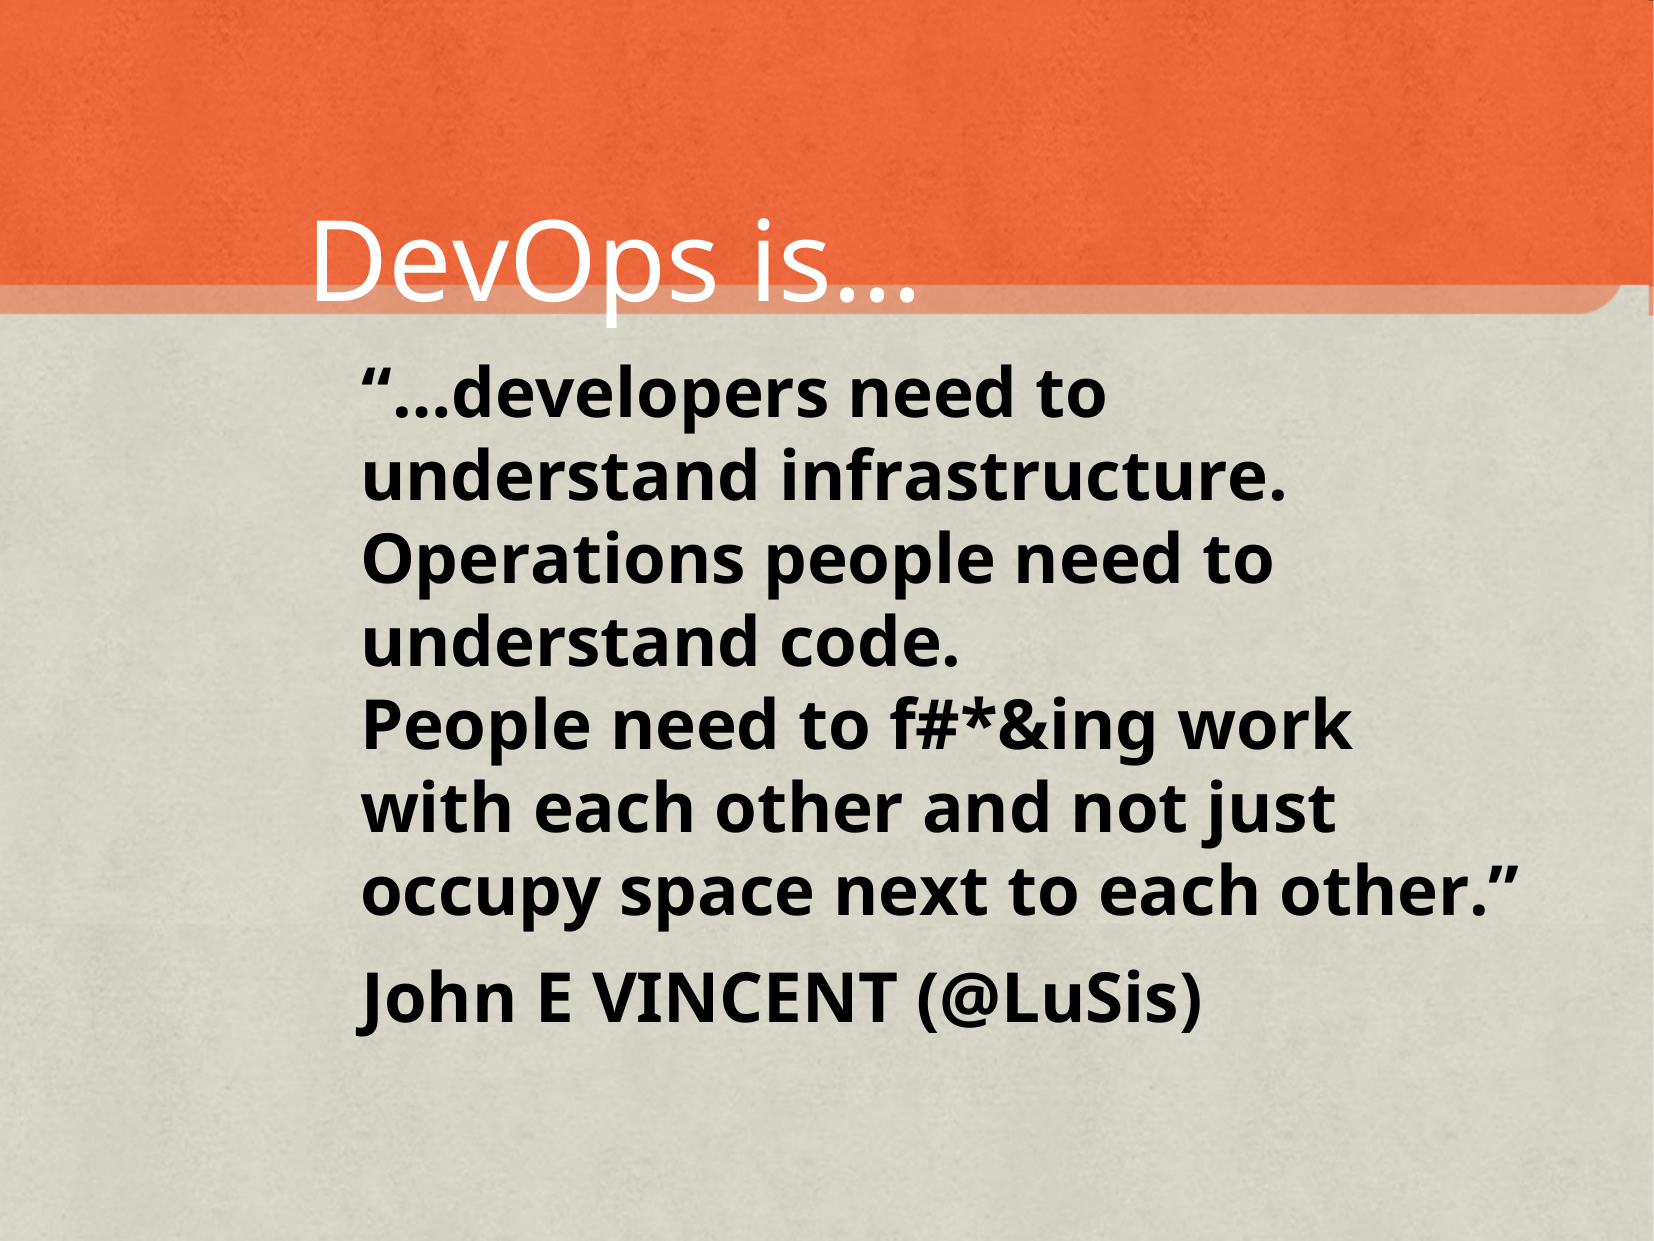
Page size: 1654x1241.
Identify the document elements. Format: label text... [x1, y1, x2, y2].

title DevOps is... [306, 189, 1654, 317]
list “…developers need to understand infrastructure. Operations people need to understand code. People need to f#*&ing work with each other and not just occupy space next to each other.” John E VINCENT (@LuSis) [301, 348, 1525, 1068]
picture [0, 0, 1654, 1241]
